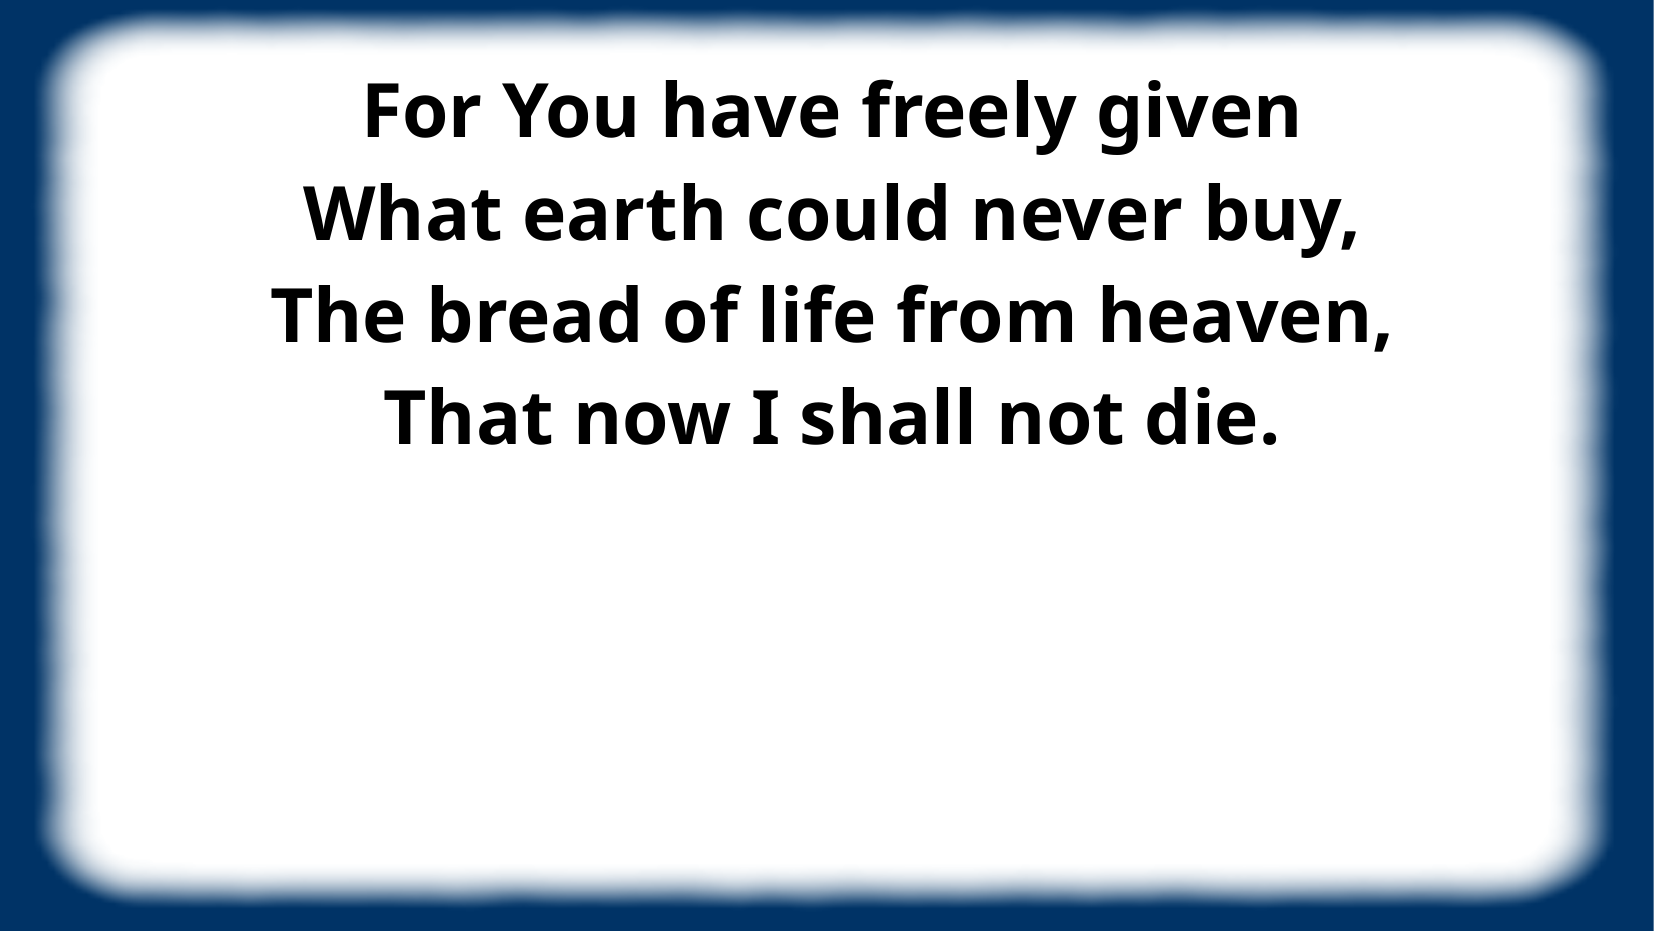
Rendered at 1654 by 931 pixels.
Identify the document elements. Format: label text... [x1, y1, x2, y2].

picture [0, 0, 1654, 931]
text_box For You have freely given What earth could never buy, The bread of life from heaven, That now I shall not die. [120, 50, 1546, 465]
